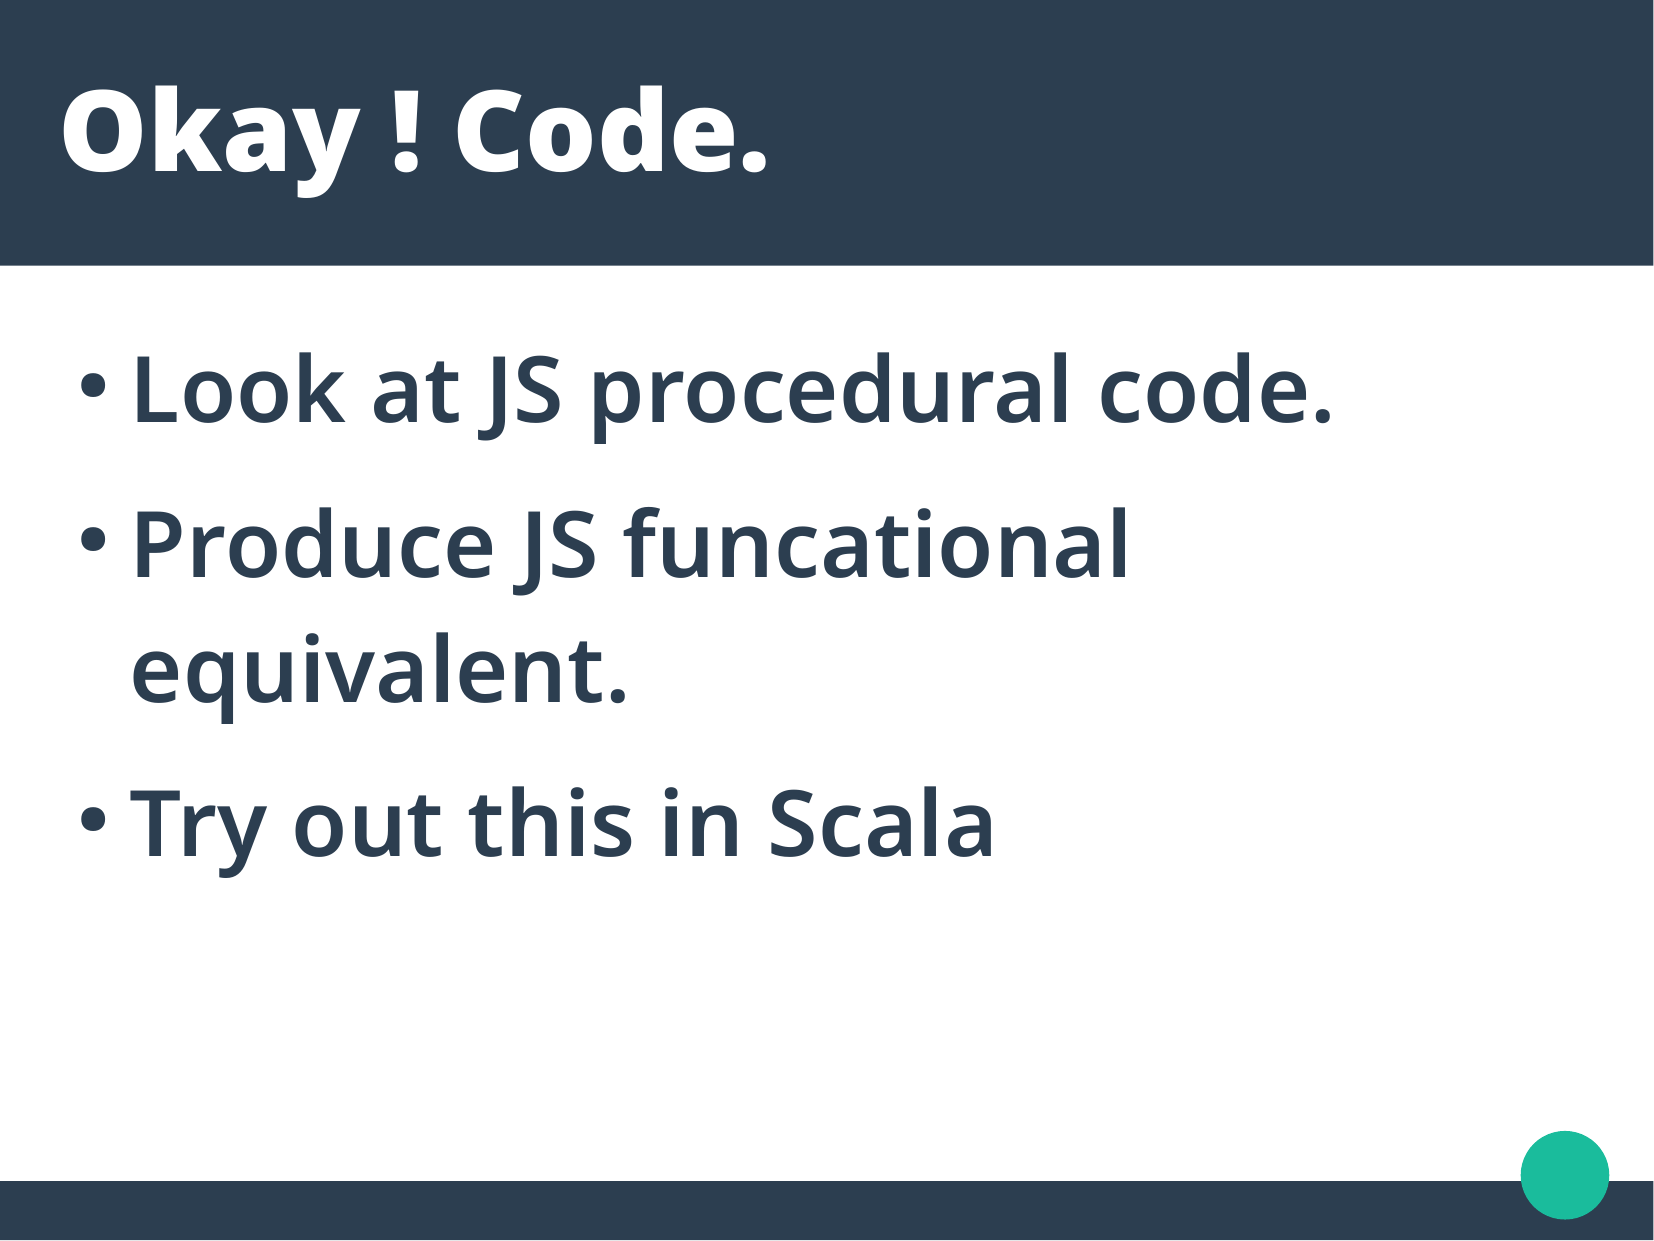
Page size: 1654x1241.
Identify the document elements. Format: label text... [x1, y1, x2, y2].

title Okay ! Code. [59, 49, 1595, 207]
list Look at JS procedural code. Produce JS funcational equivalent. Try out this in Scala [59, 324, 1595, 1152]
